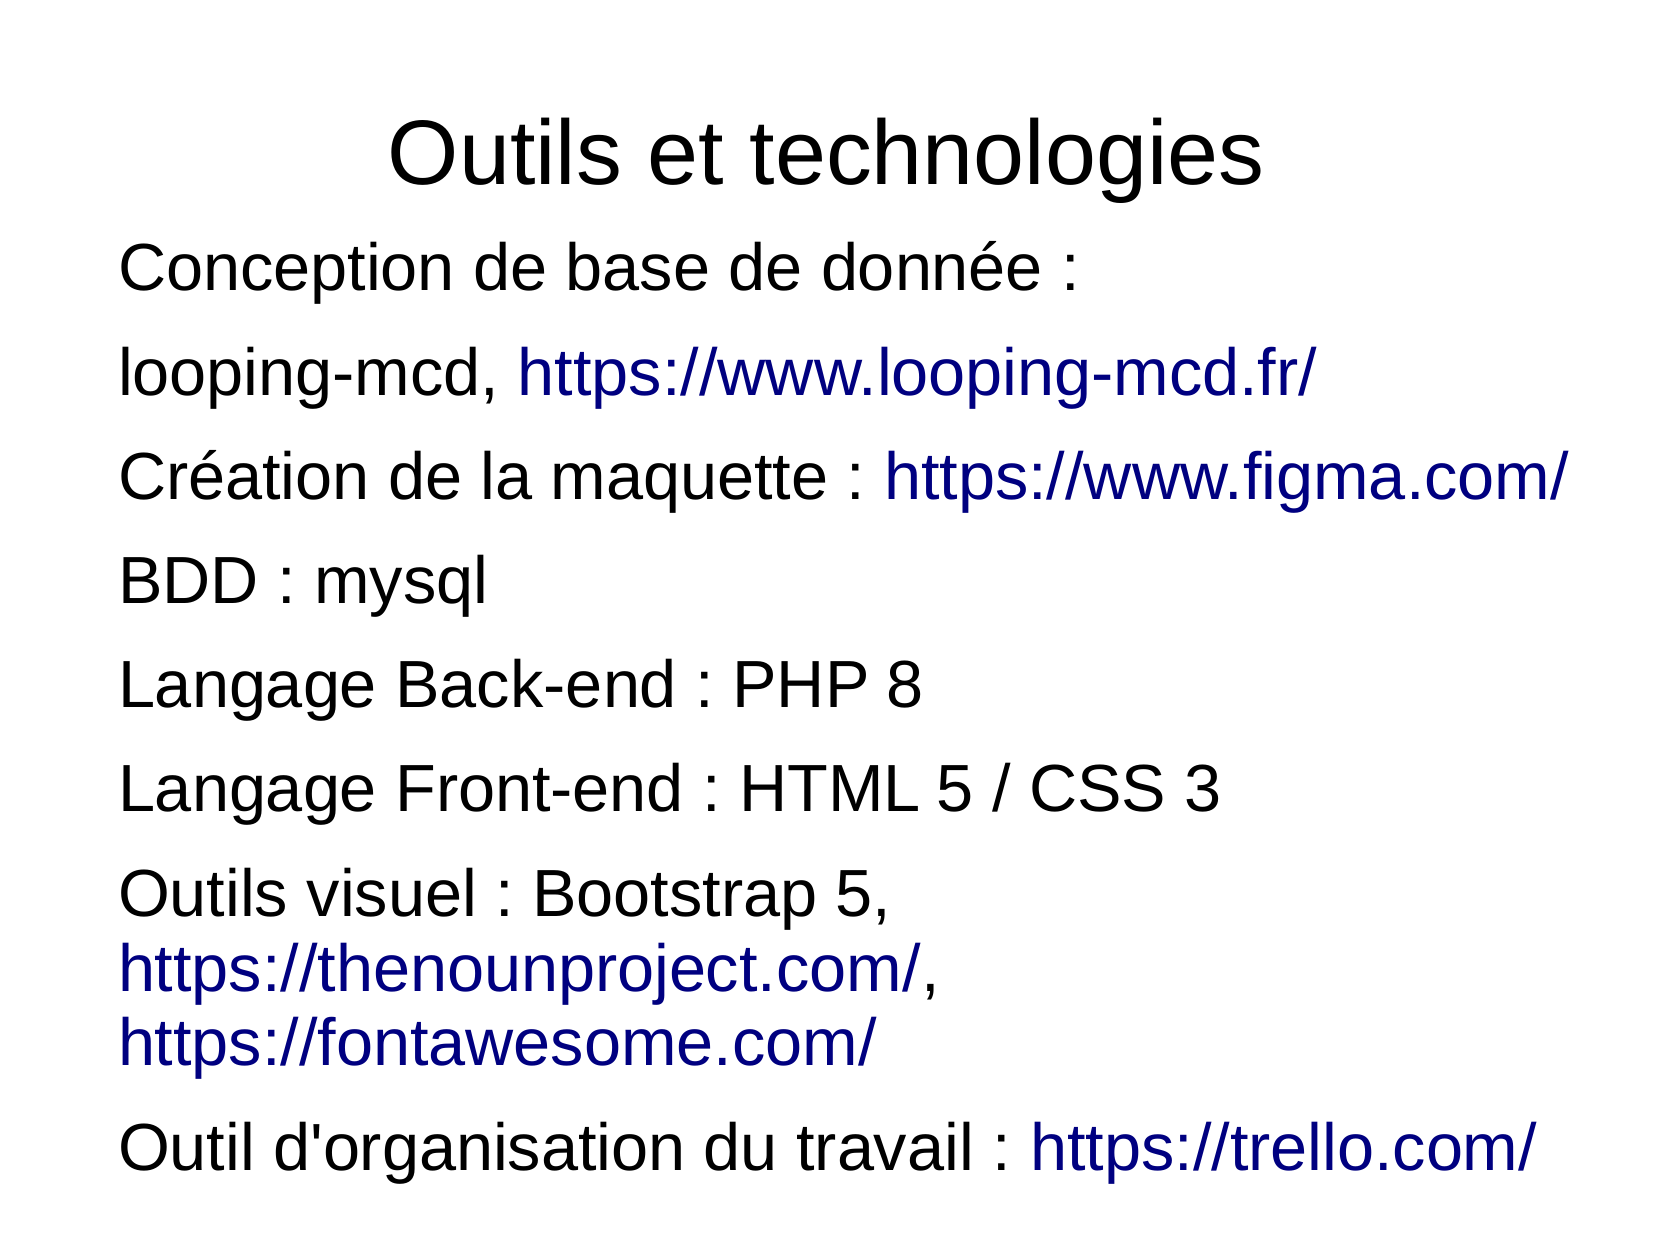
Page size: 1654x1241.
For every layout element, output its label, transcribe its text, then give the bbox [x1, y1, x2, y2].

list Conception de base de donnée : looping-mcd, https://www.looping-mcd.fr/ Création de la maquette : https://www.figma.com/ BDD : mysql Langage Back-end : PHP 8 Langage Front-end : HTML 5 / CSS 3 Outils visuel : Bootstrap 5, https://thenounproject.com/, https://fontawesome.com/ Outil d'organisation du travail : https://trello.com/ [47, 230, 1595, 1179]
title Outils et technologies [82, 49, 1571, 230]
